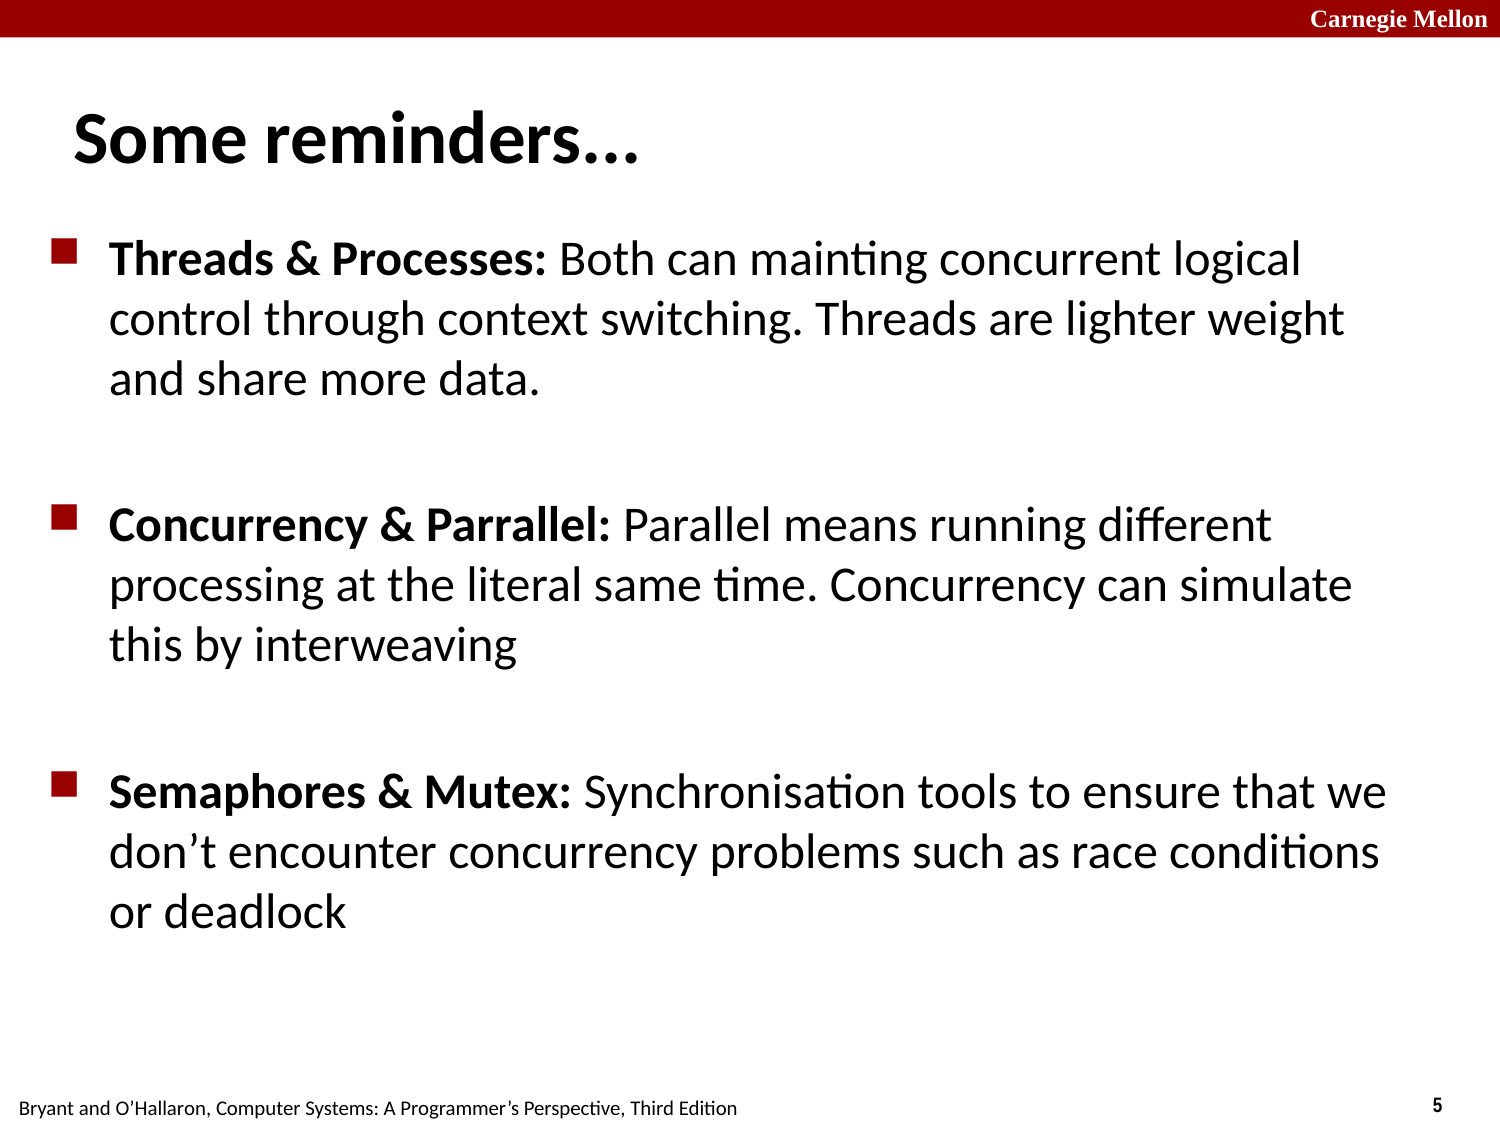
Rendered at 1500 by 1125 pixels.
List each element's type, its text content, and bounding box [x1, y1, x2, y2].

list Threads & Processes: Both can mainting concurrent logical control through context switching. Threads are lighter weight and share more data. Concurrency & Parrallel: Parallel means running different processing at the literal same time. Concurrency can simulate this by interweaving Semaphores & Mutex: Synchronisation tools to ensure that we don’t encounter concurrency problems such as race conditions or deadlock [37, 217, 1438, 1057]
title Some reminders... [58, 71, 1304, 197]
